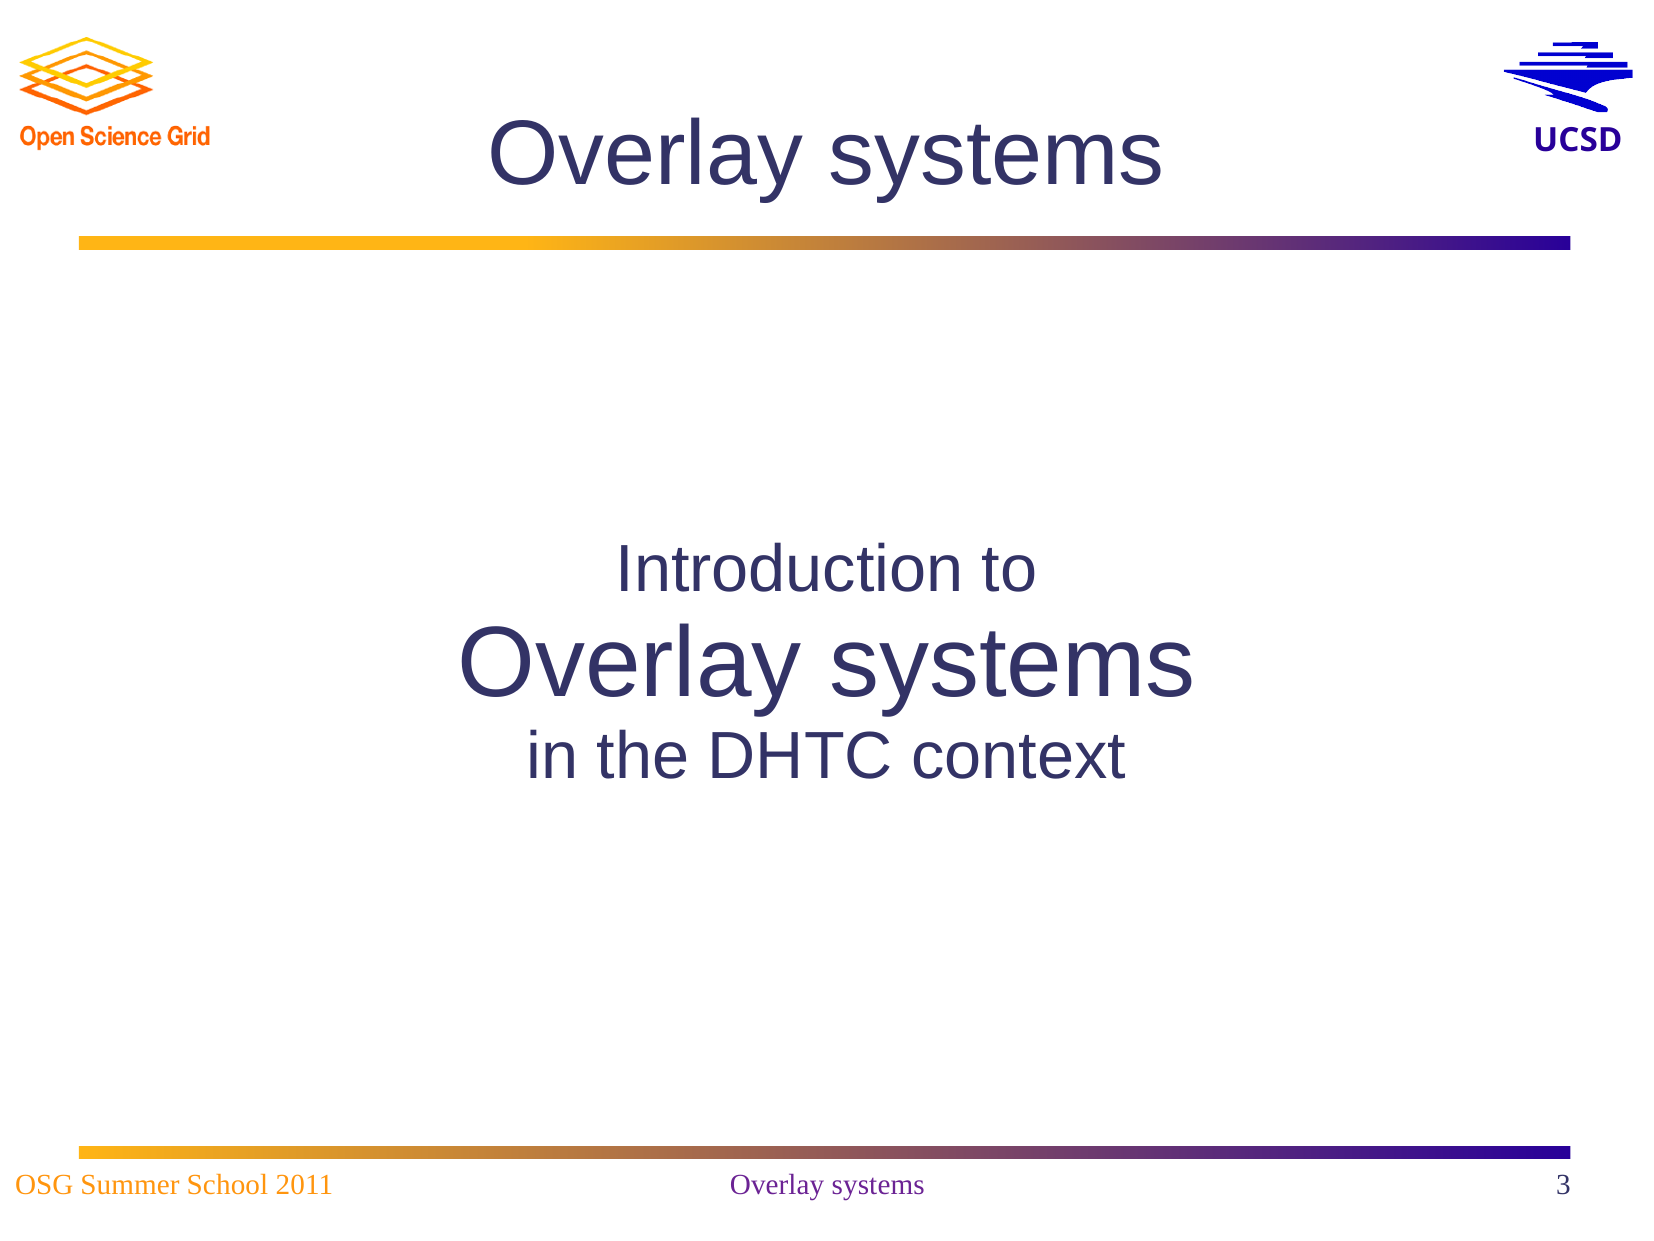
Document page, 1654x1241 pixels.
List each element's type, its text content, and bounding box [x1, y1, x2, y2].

subtitle Introduction to Overlay systems in the DHTC context [82, 290, 1571, 1109]
picture [1495, 42, 1637, 118]
picture [0, 14, 229, 167]
title Overlay systems [82, 49, 1571, 257]
